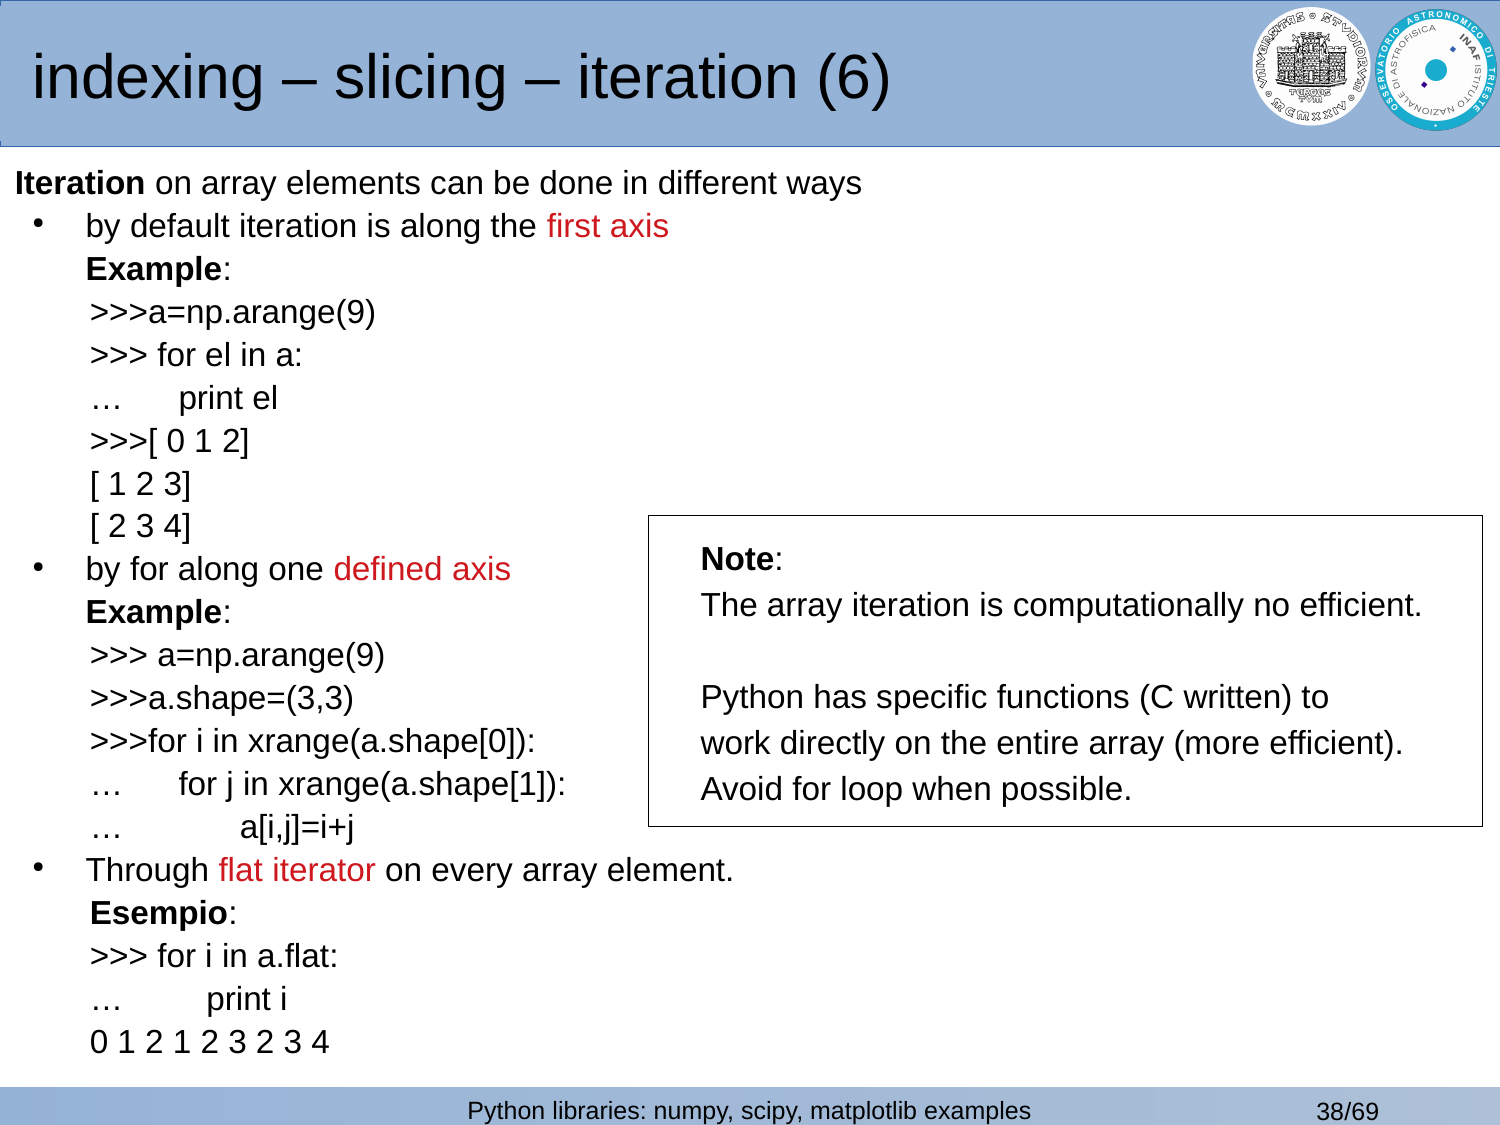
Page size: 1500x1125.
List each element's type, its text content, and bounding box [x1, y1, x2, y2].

list Note: The array iteration is computationally no efficient. Python has specific functions (C written) to work directly on the entire array (more efficient). Avoid for loop when possible. [685, 529, 1457, 846]
picture [1253, 0, 1500, 153]
text_box [648, 515, 1483, 827]
list Iteration on array elements can be done in different ways by default iteration is along the first axis Example: >>>a=np.arange(9) >>> for el in a: … print el >>>[ 0 1 2] [ 1 2 3] [ 2 3 4] by for along one defined axis Example: >>> a=np.arange(9) >>>a.shape=(3,3) >>>for i in xrange(a.shape[0]): … for j in xrange(a.shape[1]): … a[i,j]=i+j Through flat iterator on every array element. Esempio: >>> for i in a.flat: … print i 0 1 2 1 2 3 2 3 4 [0, 153, 1500, 1084]
text_box indexing – slicing – iteration (6) [0, 5, 1253, 141]
